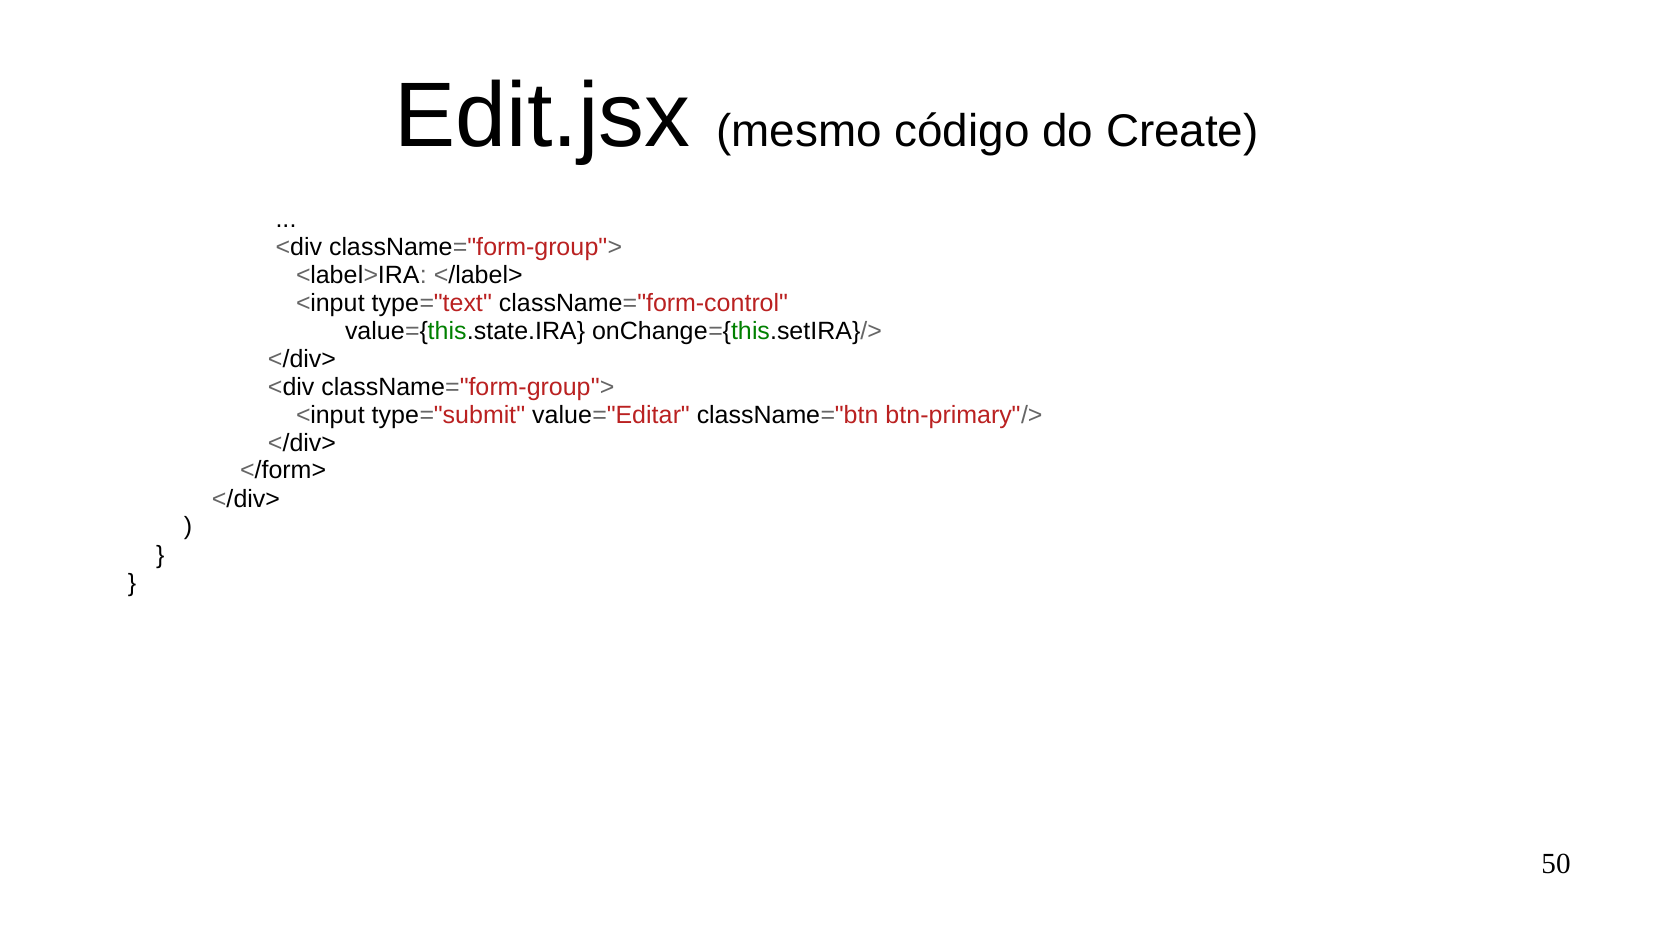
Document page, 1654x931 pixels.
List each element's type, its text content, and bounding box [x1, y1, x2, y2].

text_box ... <div className="form-group"> <label>IRA: </label> <input type="text" className="form-control" value={this.state.IRA} onChange={this.setIRA}/> </div> <div className="form-group"> <input type="submit" value="Editar" className="btn btn-primary"/> </div> </form> </div> ) } } [113, 197, 1291, 604]
title Edit.jsx (mesmo código do Create) [82, 37, 1571, 193]
